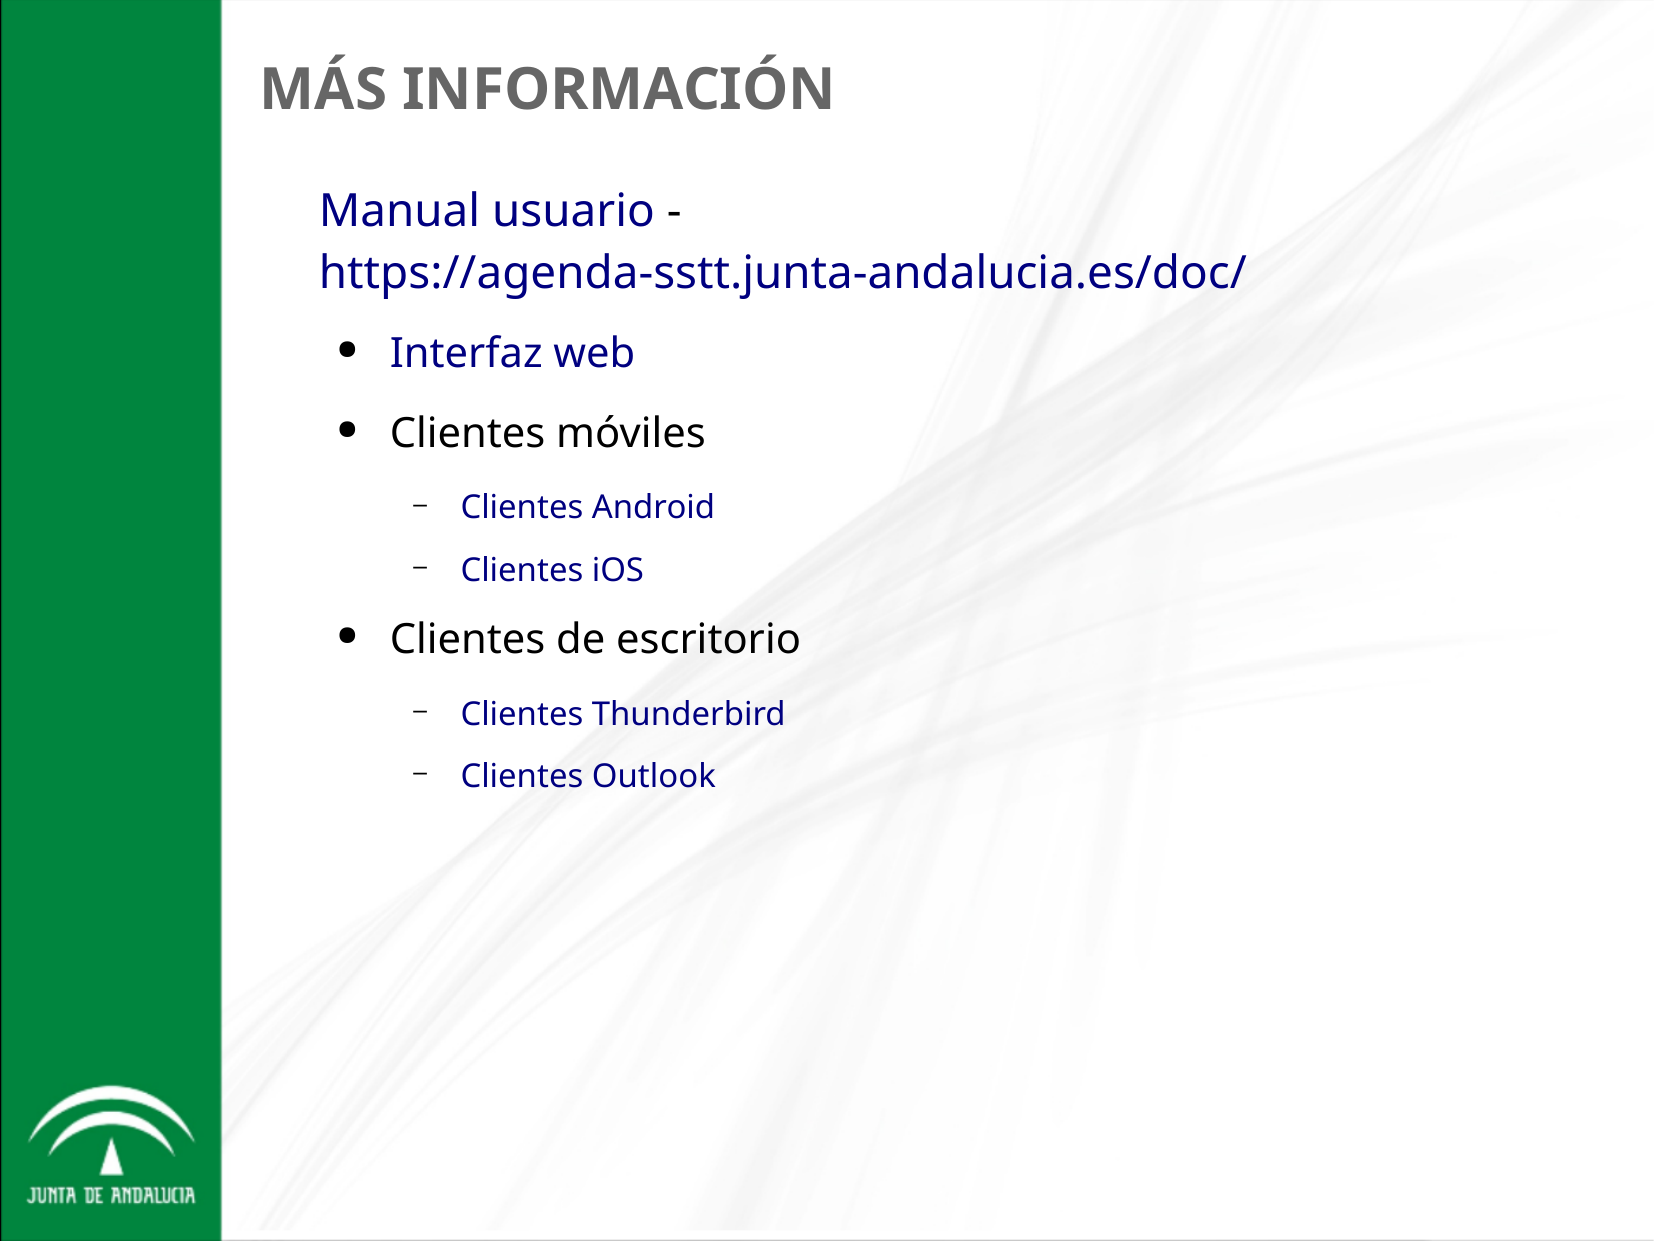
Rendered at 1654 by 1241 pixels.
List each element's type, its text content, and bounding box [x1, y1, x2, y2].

title MÁS INFORMACIÓN [259, 37, 1577, 136]
list Manual usuario - https://agenda-sstt.junta-andalucia.es/doc/ Interfaz web Clientes móviles Clientes Android Clientes iOS Clientes de escritorio Clientes Thunderbird Clientes Outlook [248, 177, 1565, 996]
picture [0, 0, 1654, 1241]
